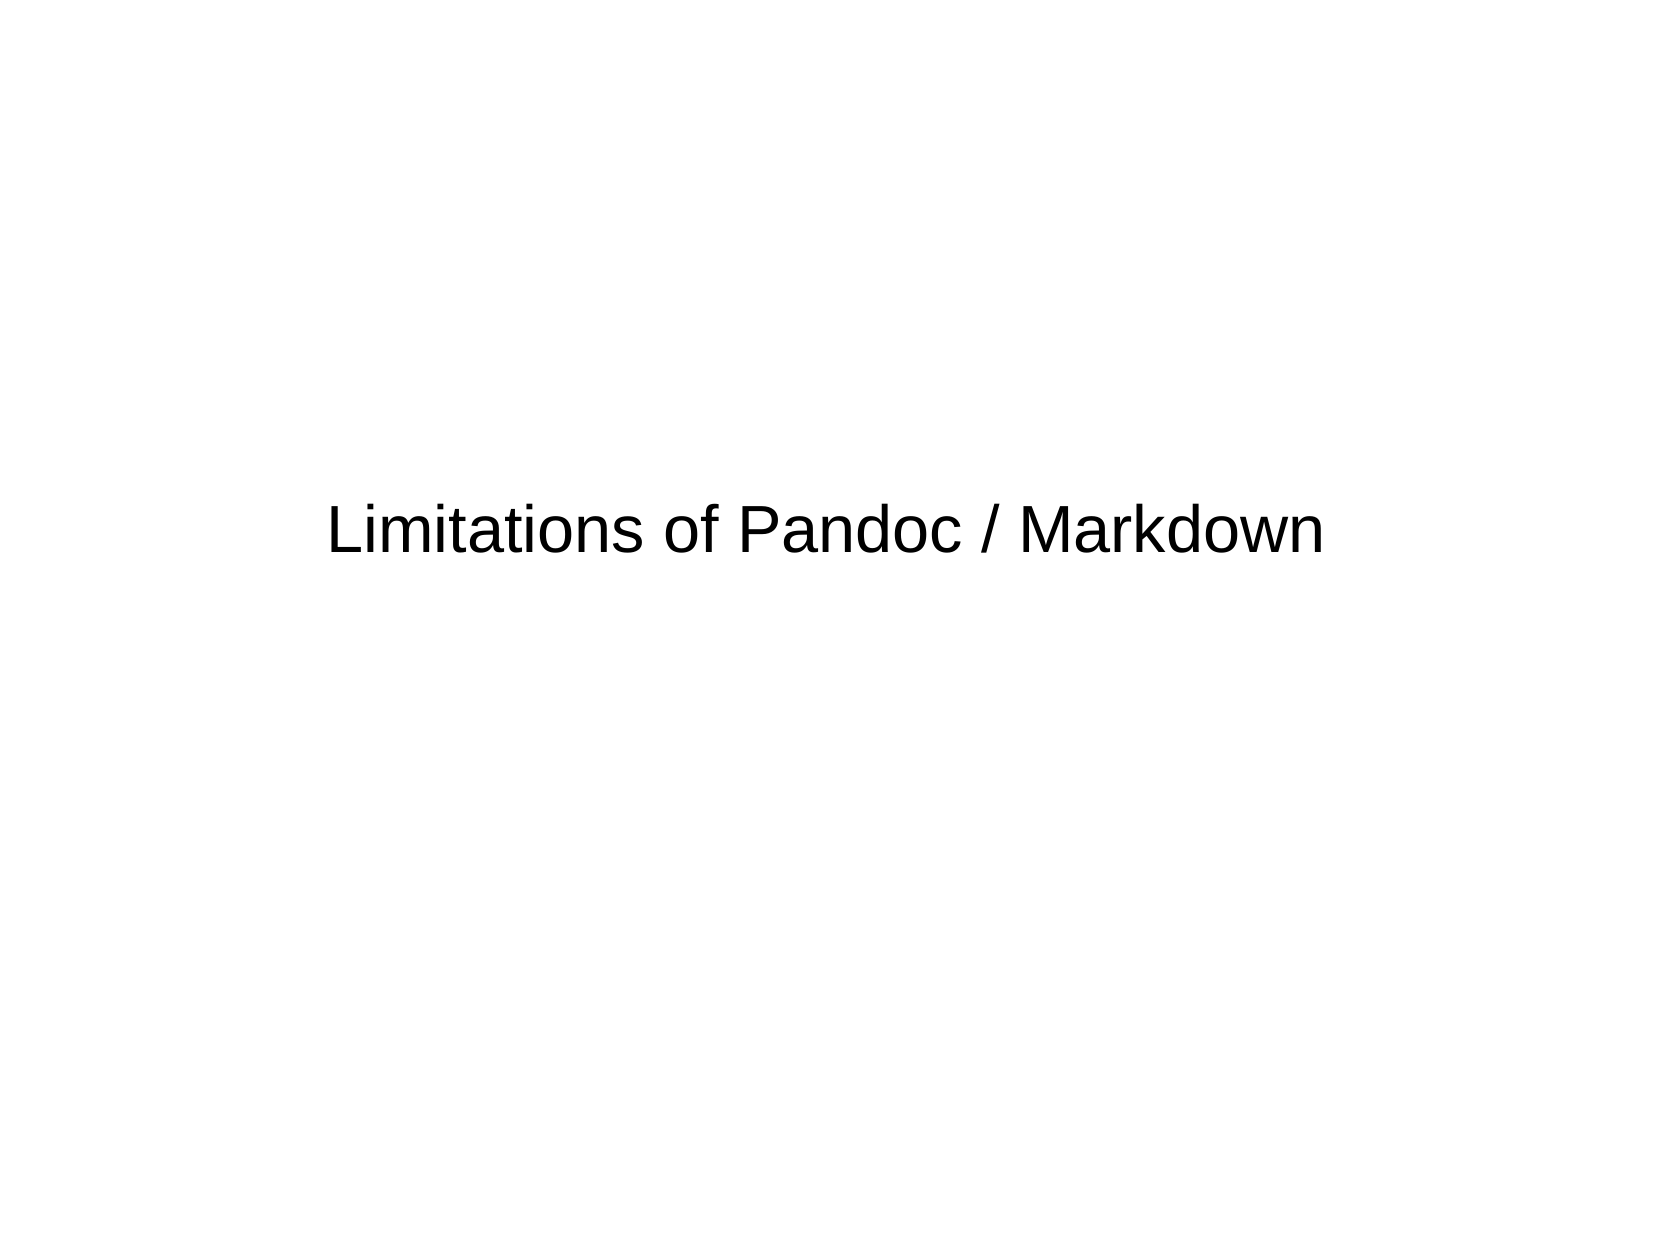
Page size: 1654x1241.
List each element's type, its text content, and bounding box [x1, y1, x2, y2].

subtitle Limitations of Pandoc / Markdown [82, 49, 1571, 1010]
